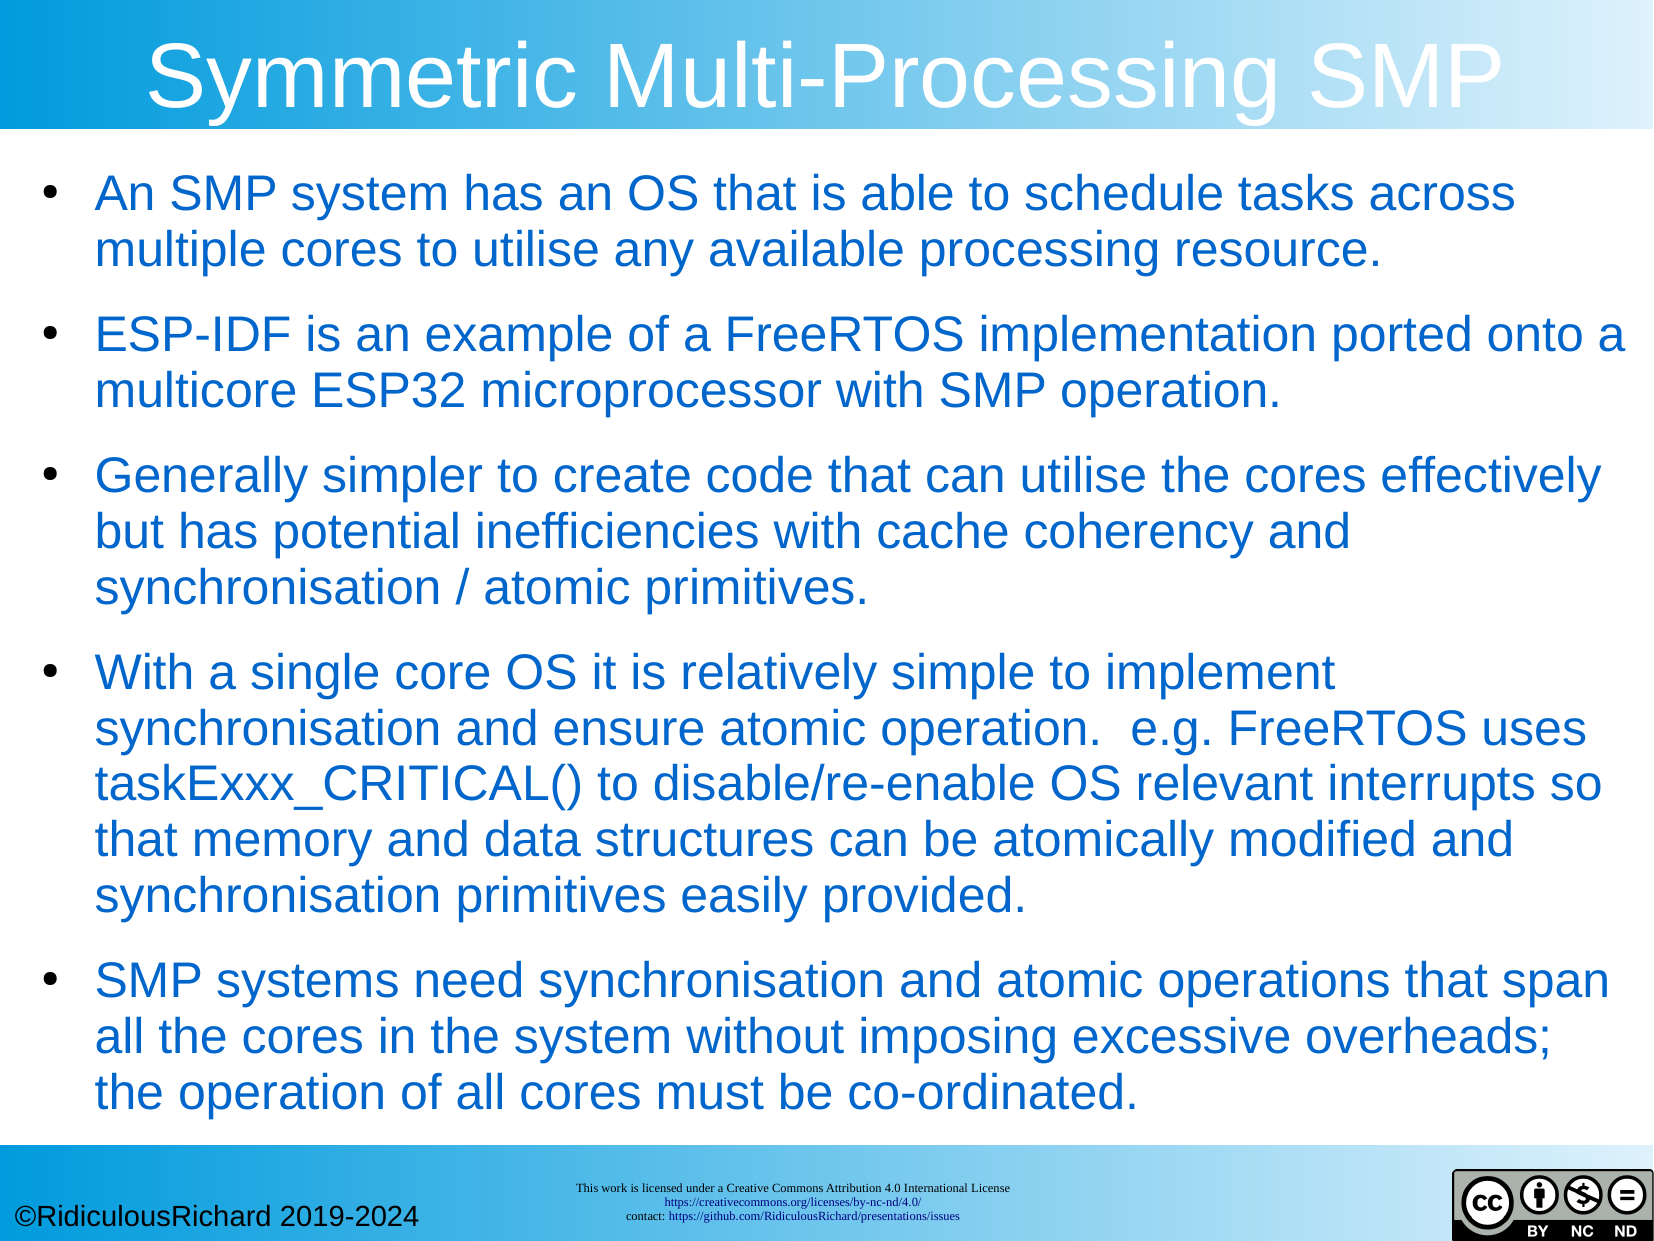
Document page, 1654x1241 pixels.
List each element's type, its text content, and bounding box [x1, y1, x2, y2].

picture [1452, 1169, 1654, 1241]
picture [138, 1146, 142, 1241]
list An SMP system has an OS that is able to schedule tasks across multiple cores to utilise any available processing resource. ESP-IDF is an example of a FreeRTOS implementation ported onto a multicore ESP32 microprocessor with SMP operation. Generally simpler to create code that can utilise the cores effectively but has potential inefficiencies with cache coherency and synchronisation / atomic primitives. With a single core OS it is relatively simple to implement synchronisation and ensure atomic operation. e.g. FreeRTOS uses taskExxx_CRITICAL() to disable/re-enable OS relevant interrupts so that memory and data structures can be atomically modified and synchronisation primitives easily provided. SMP systems need synchronisation and atomic operations that span all the cores in the system without imposing excessive overheads; the operation of all cores must be co-ordinated. [23, 165, 1630, 1123]
title Symmetric Multi-Processing SMP [82, 23, 1571, 129]
